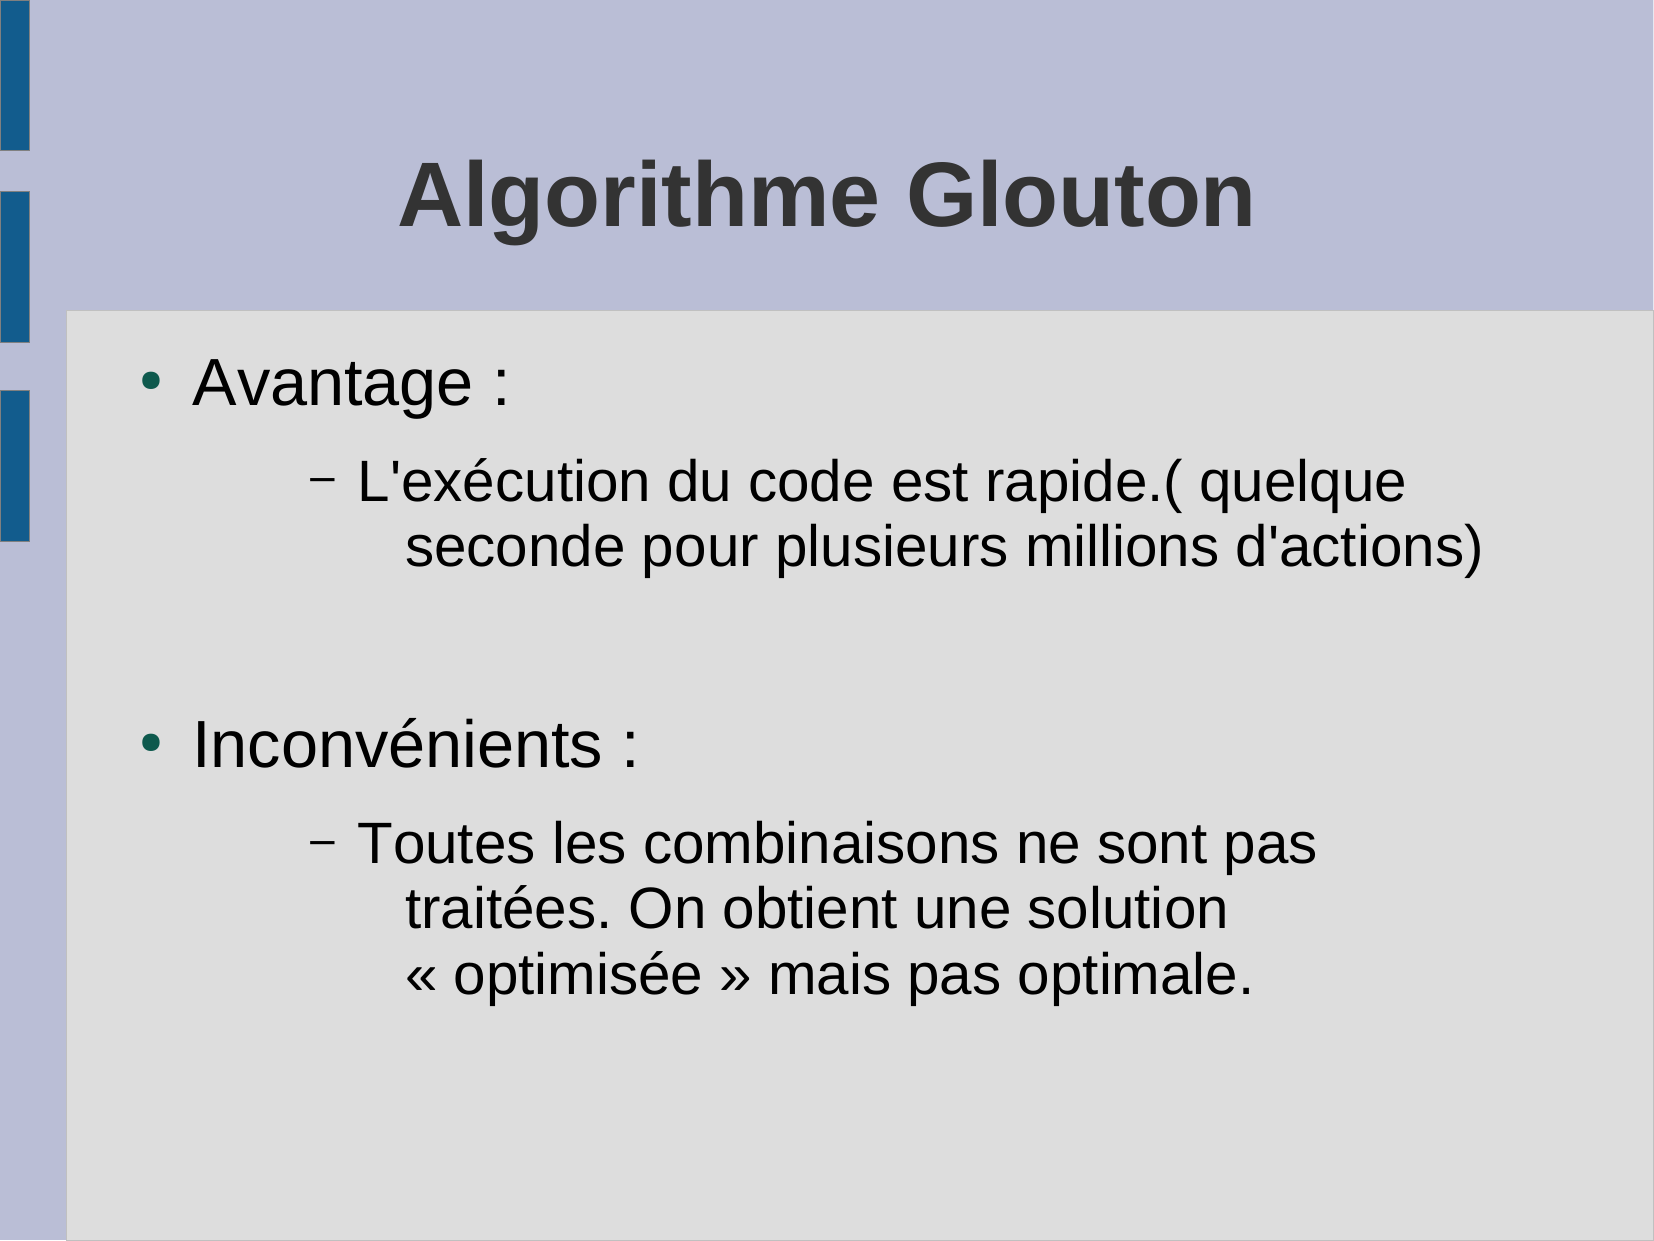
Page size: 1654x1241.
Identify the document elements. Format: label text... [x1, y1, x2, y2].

title Algorithme Glouton [121, 91, 1534, 299]
list Avantage : L'exécution du code est rapide.( quelque seconde pour plusieurs millions d'actions) Inconvénients : Toutes les combinaisons ne sont pas traitées. On obtient une solution « optimisée » mais pas optimale. [121, 344, 1534, 1127]
